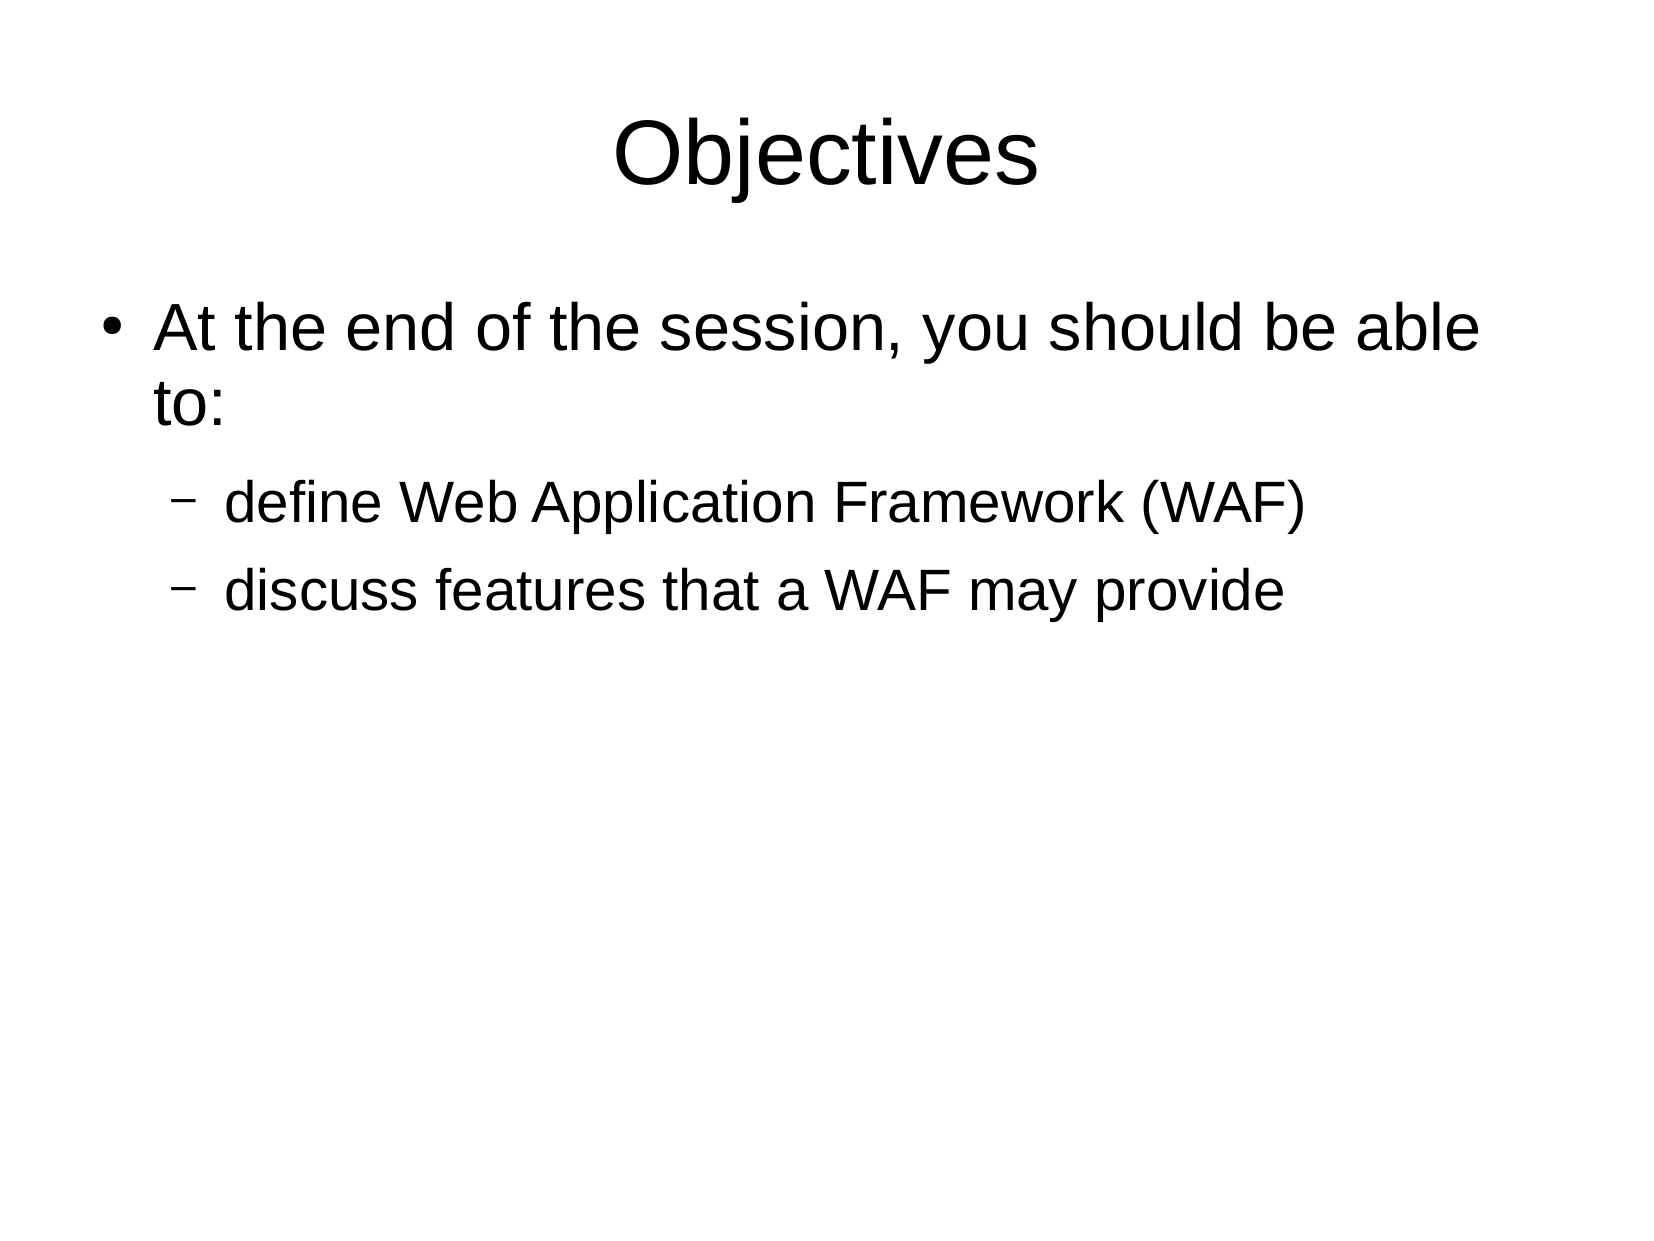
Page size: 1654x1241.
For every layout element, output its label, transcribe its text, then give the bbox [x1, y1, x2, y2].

title Objectives [82, 49, 1571, 257]
list At the end of the session, you should be able to: define Web Application Framework (WAF) discuss features that a WAF may provide [82, 290, 1538, 1010]
